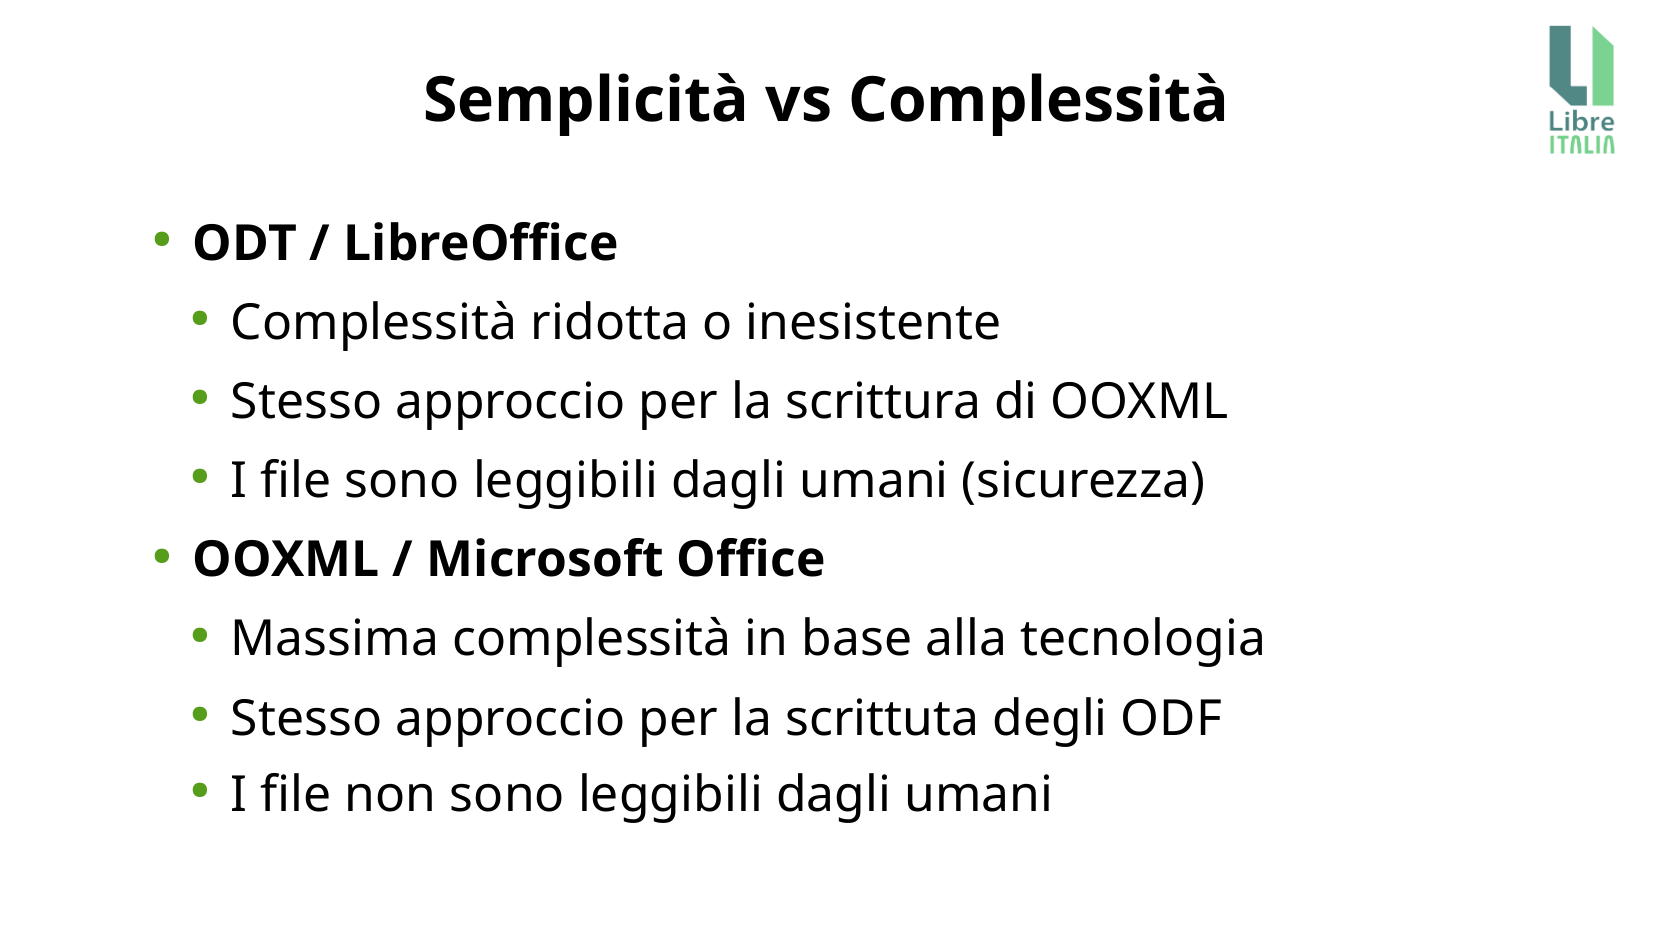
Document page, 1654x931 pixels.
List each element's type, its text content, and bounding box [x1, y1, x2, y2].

list ODT / LibreOffice Complessità ridotta o inesistente Stesso approccio per la scrittura di OOXML I file sono leggibili dagli umani (sicurezza) OOXML / Microsoft Office Massima complessità in base alla tecnologia Stesso approccio per la scrittuta degli ODF I file non sono leggibili dagli umani [135, 206, 1483, 827]
title Semplicità vs Complessità [129, 44, 1525, 151]
picture [1529, 23, 1632, 158]
